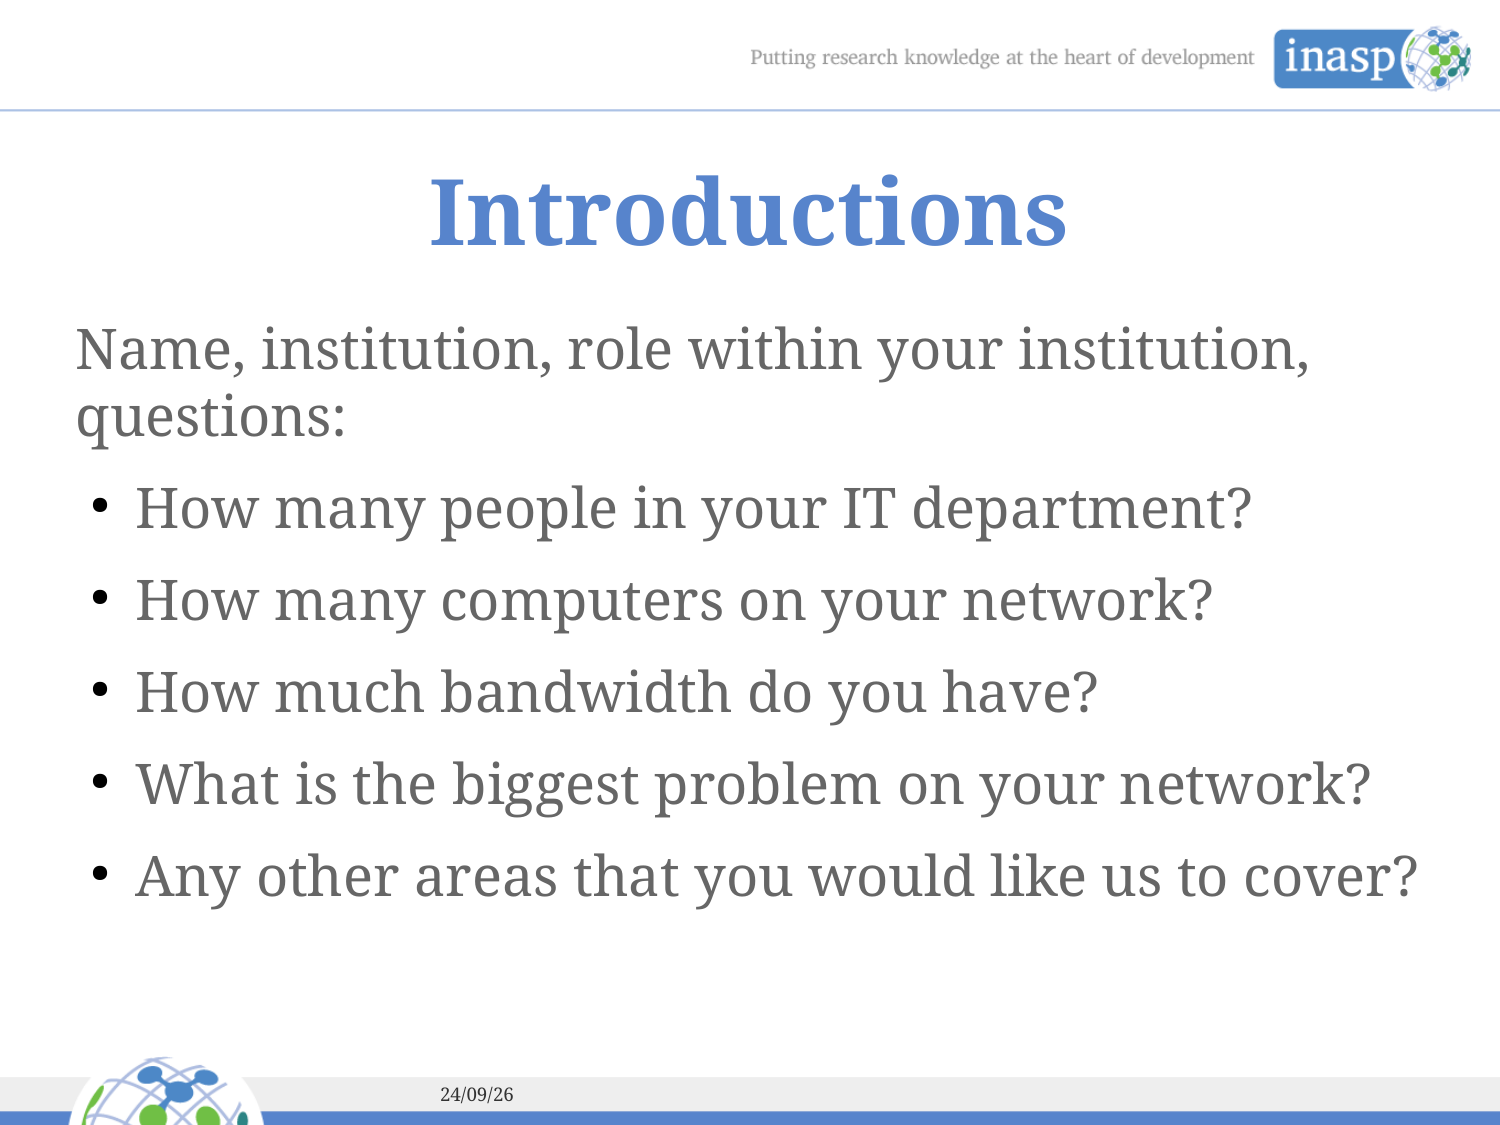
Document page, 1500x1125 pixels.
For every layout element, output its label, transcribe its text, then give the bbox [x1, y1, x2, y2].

title Introductions [75, 129, 1426, 313]
picture [0, 0, 1500, 1125]
list Name, institution, role within your institution, questions: How many people in your IT department? How many computers on your network? How much bandwidth do you have? What is the biggest problem on your network? Any other areas that you would like us to cover? [75, 313, 1426, 967]
